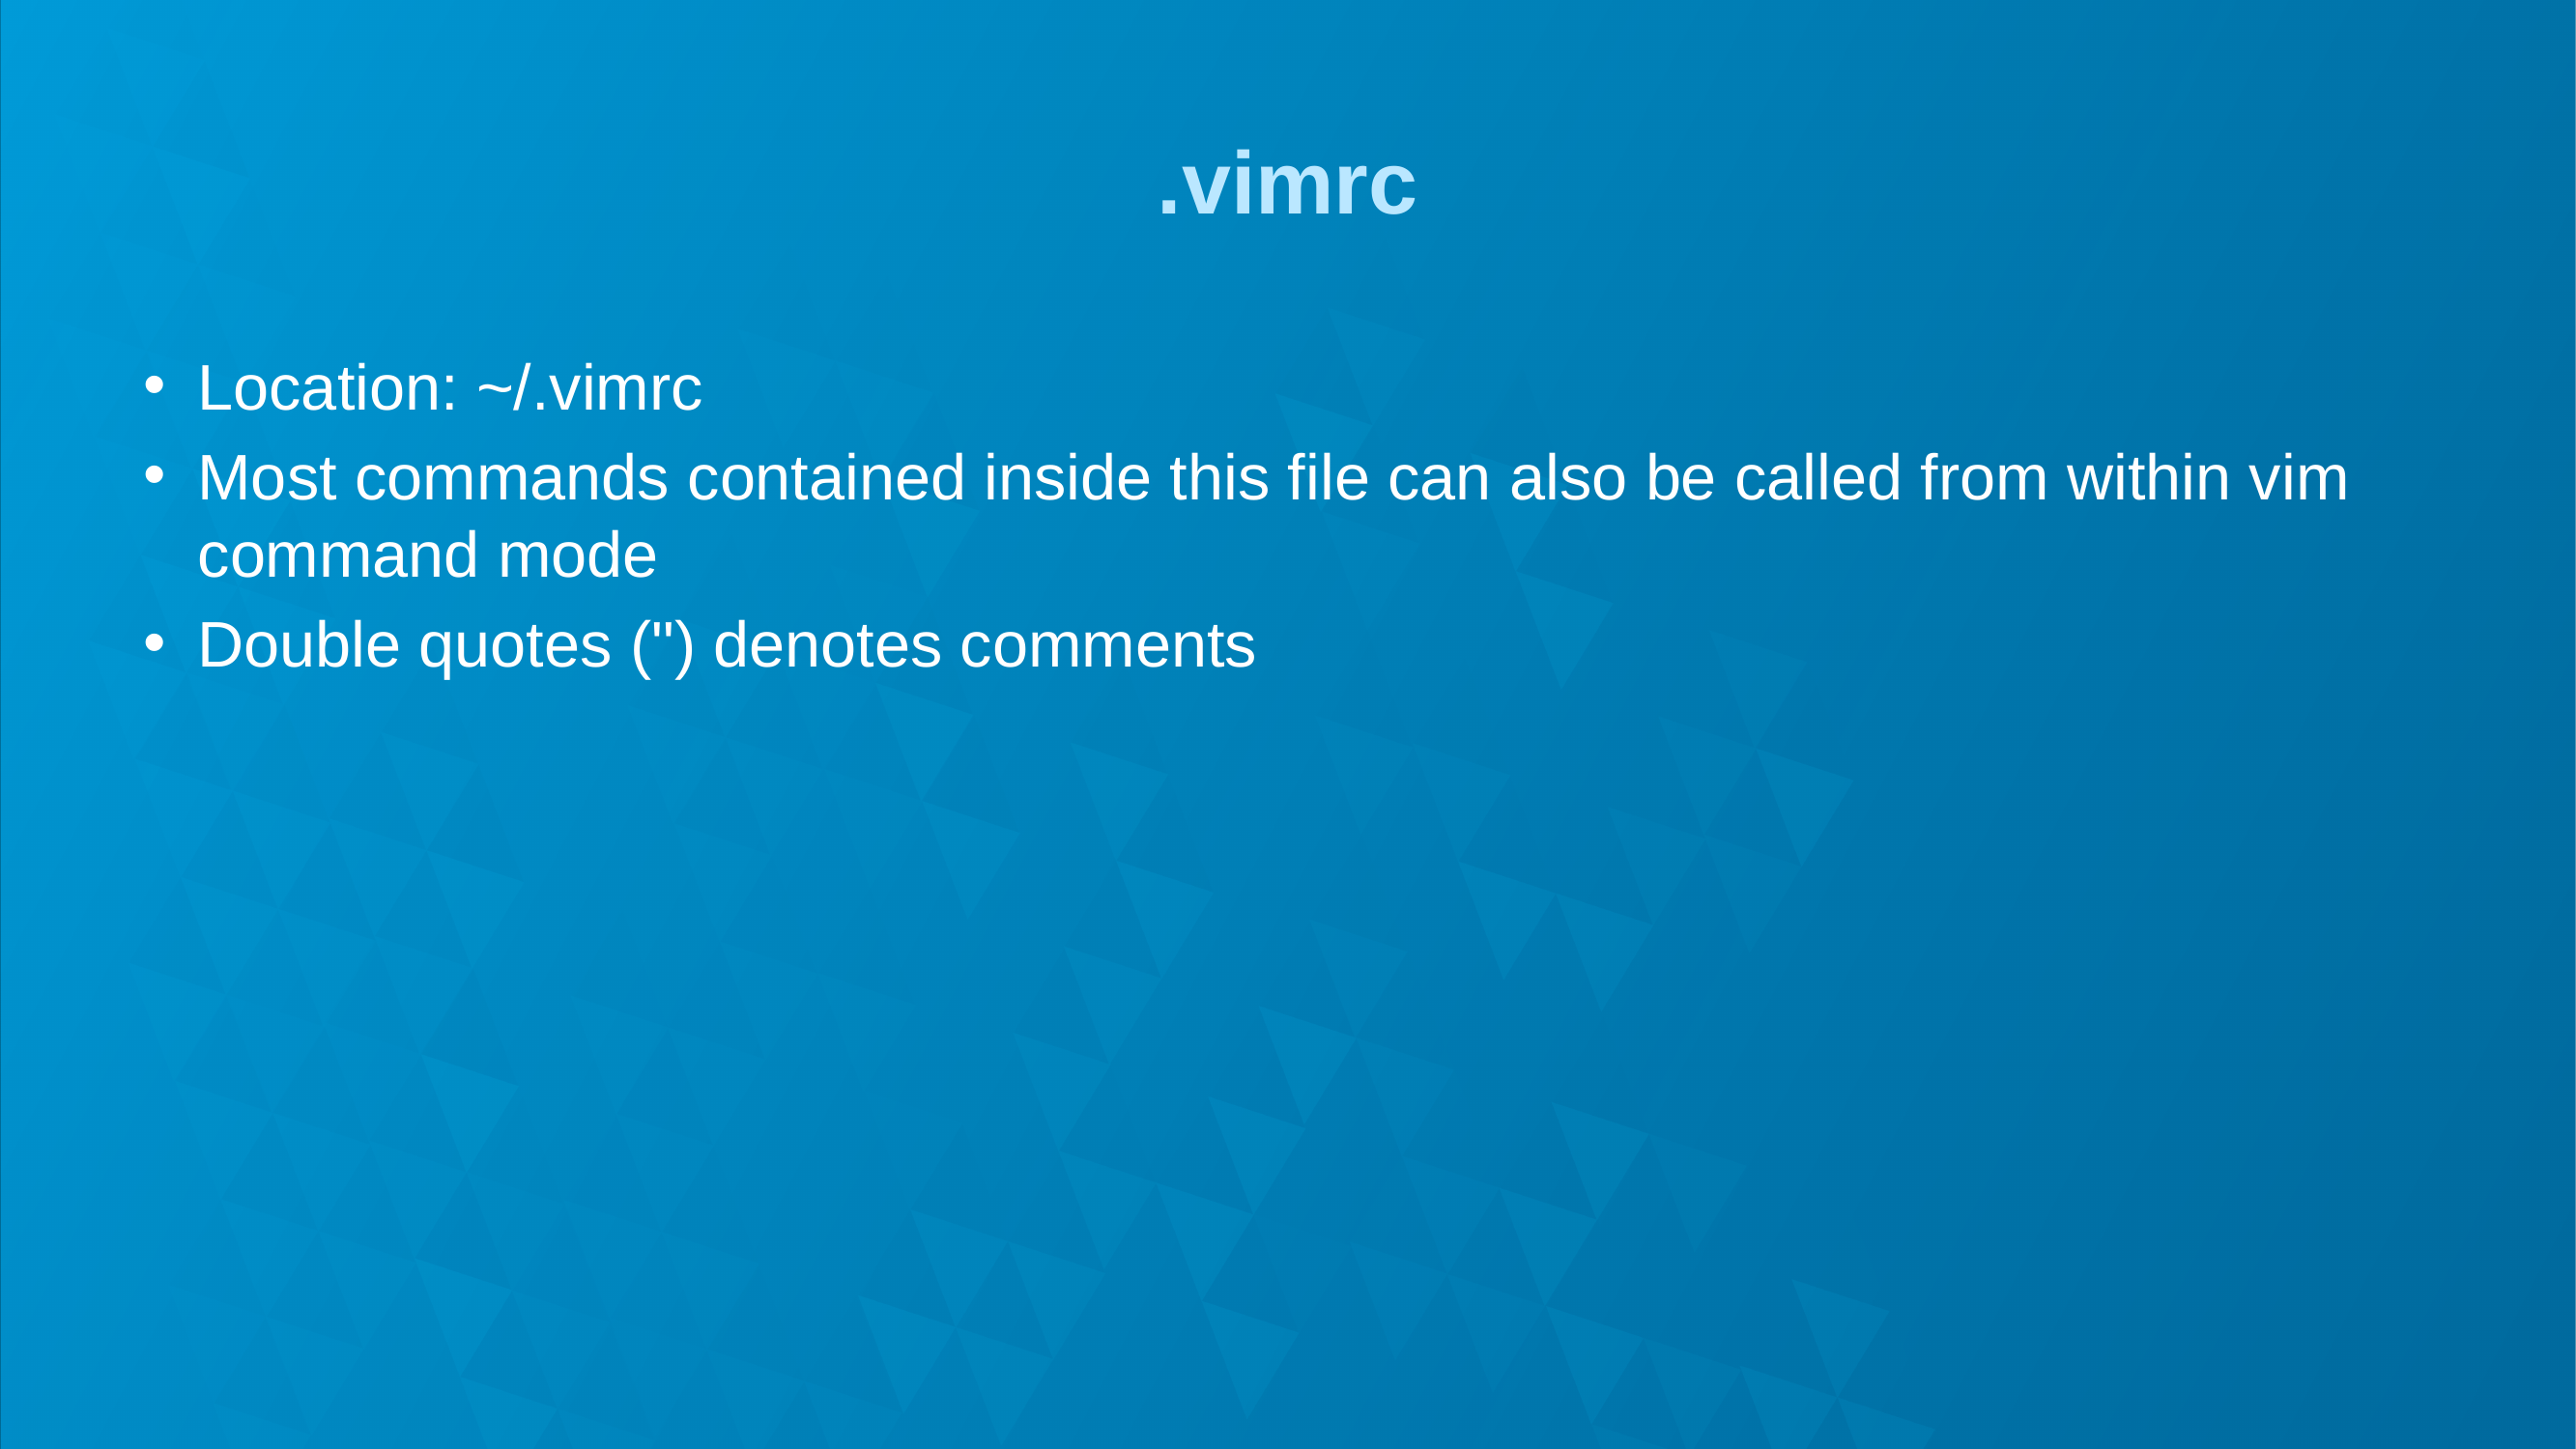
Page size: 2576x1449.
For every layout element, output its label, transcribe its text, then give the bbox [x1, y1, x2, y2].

list Location: ~/.vimrc Most commands contained inside this file can also be called from within vim command mode Double quotes (") denotes comments [129, 338, 2447, 1294]
title .vimrc [129, 58, 2447, 300]
